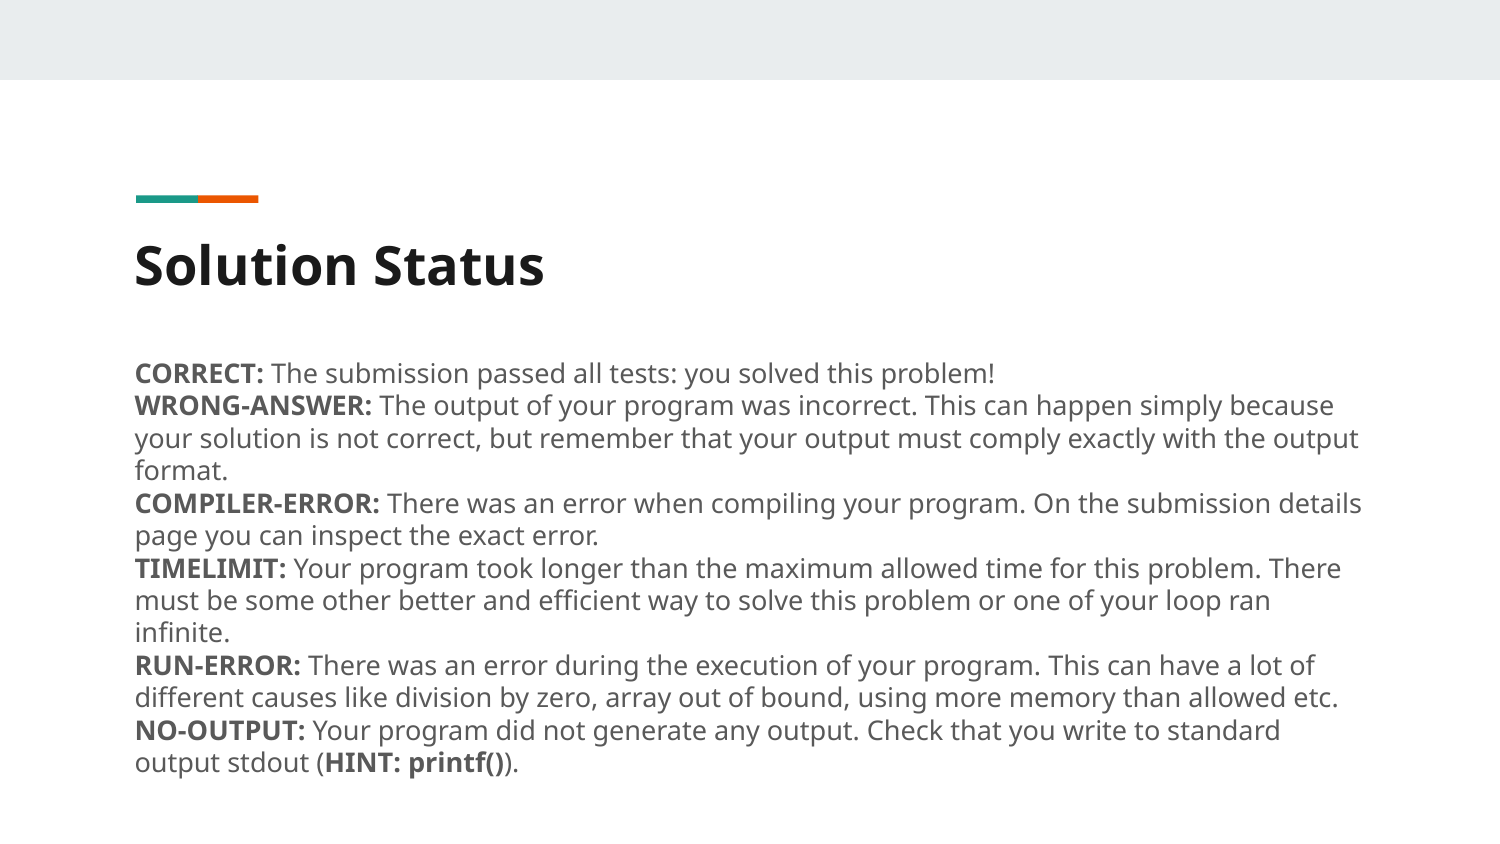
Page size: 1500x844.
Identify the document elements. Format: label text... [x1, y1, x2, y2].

list CORRECT: The submission passed all tests: you solved this problem! WRONG-ANSWER: The output of your program was incorrect. This can happen simply because your solution is not correct, but remember that your output must comply exactly with the output format. COMPILER-ERROR: There was an error when compiling your program. On the submission details page you can inspect the exact error. TIMELIMIT: Your program took longer than the maximum allowed time for this problem. There must be some other better and efficient way to solve this problem or one of your loop ran infinite. RUN-ERROR: There was an error during the execution of your program. This can have a lot of different causes like division by zero, array out of bound, using more memory than allowed etc. NO-OUTPUT: Your program did not generate any output. Check that you write to standard output stdout (HINT: printf()). [119, 341, 1381, 712]
title Solution Status [119, 216, 1381, 305]
